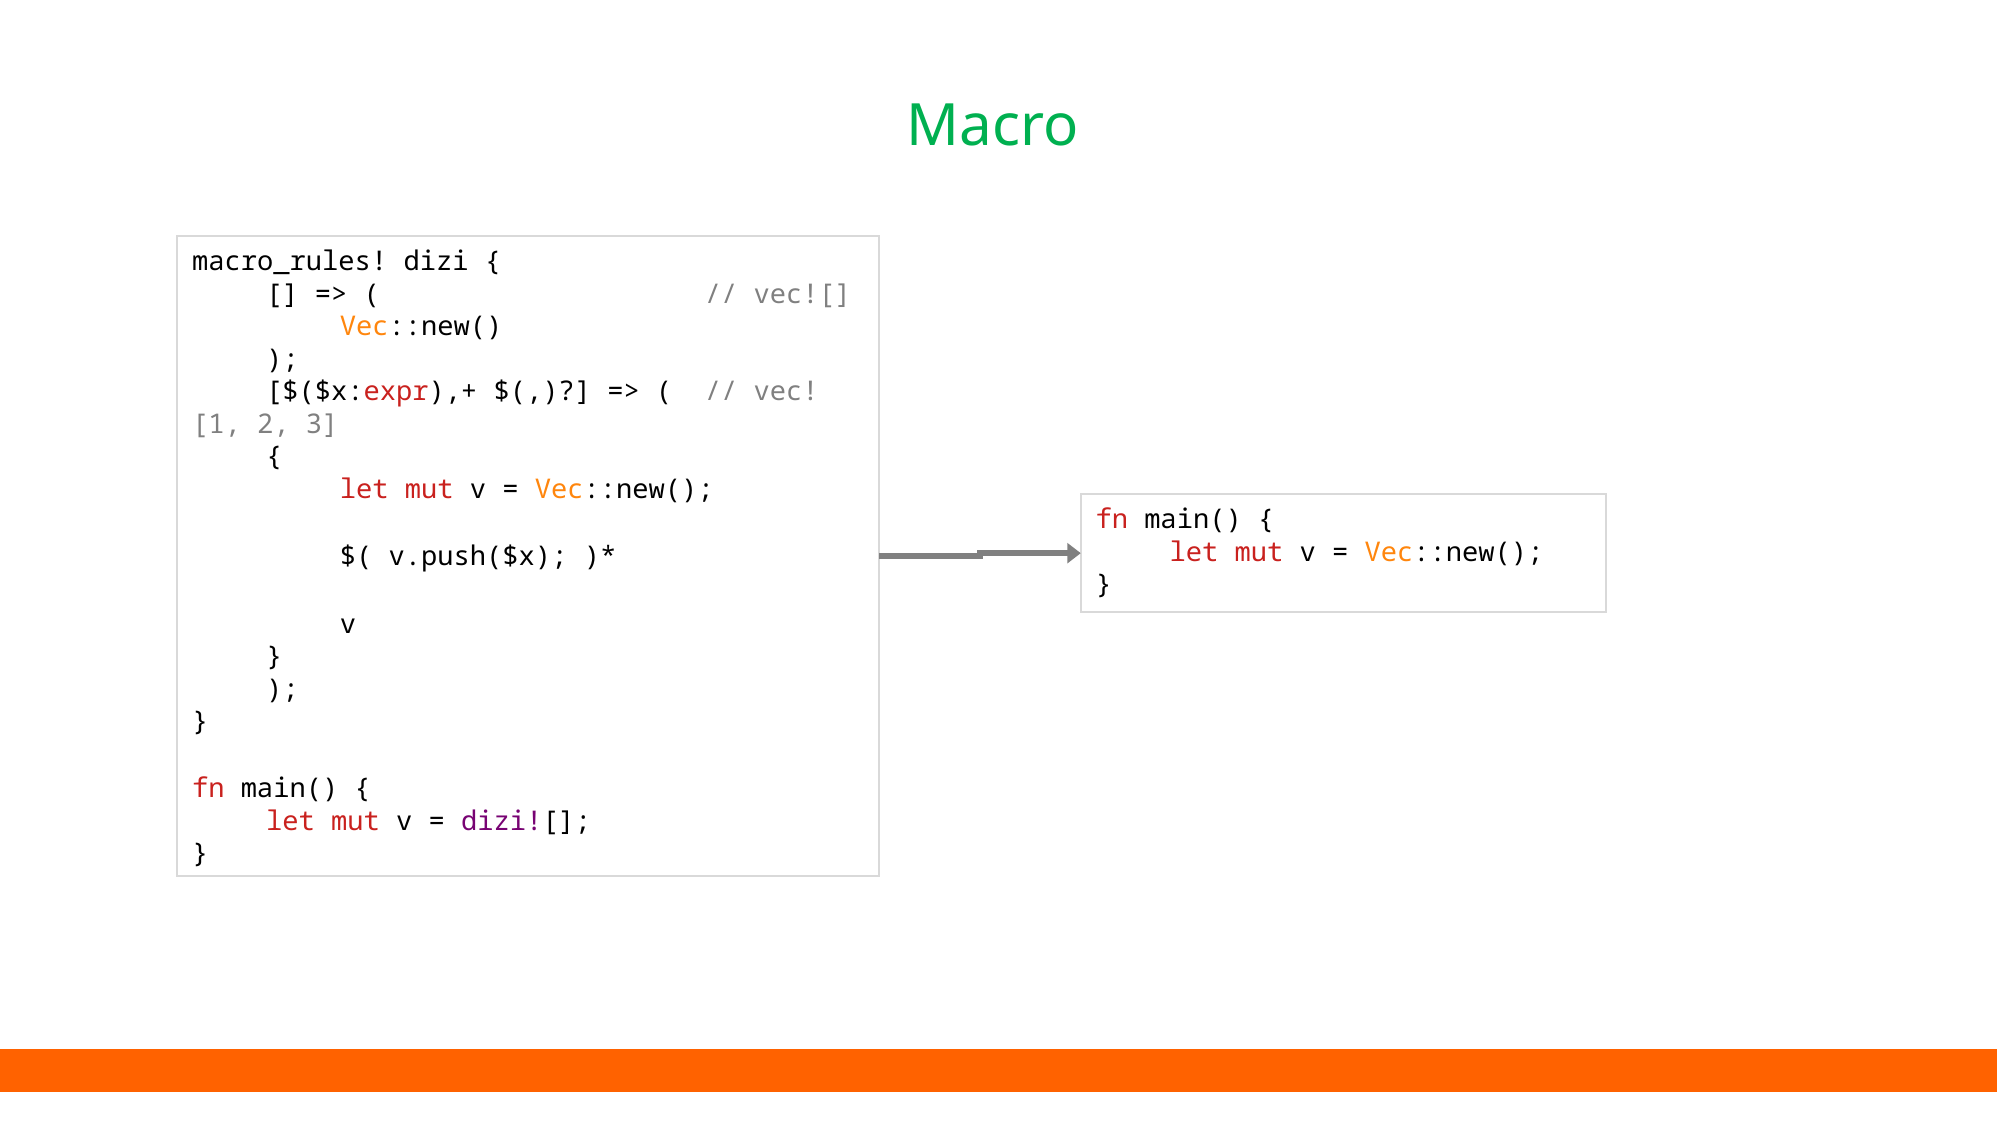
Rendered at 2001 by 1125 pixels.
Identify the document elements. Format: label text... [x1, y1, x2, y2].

text_box fn main() { let mut v = Vec::new(); } [1080, 494, 1606, 613]
text_box macro_rules! dizi { [] => ( // vec![] Vec::new() ); [$($x:expr),+ $(,)?] => ( // vec![1, 2, 3] { let mut v = Vec::new(); $( v.push($x); )* v } ); } fn main() { let mut v = dizi![]; } [177, 236, 880, 873]
list Macro [413, 87, 1573, 178]
text_box [0, 1049, 1997, 1092]
